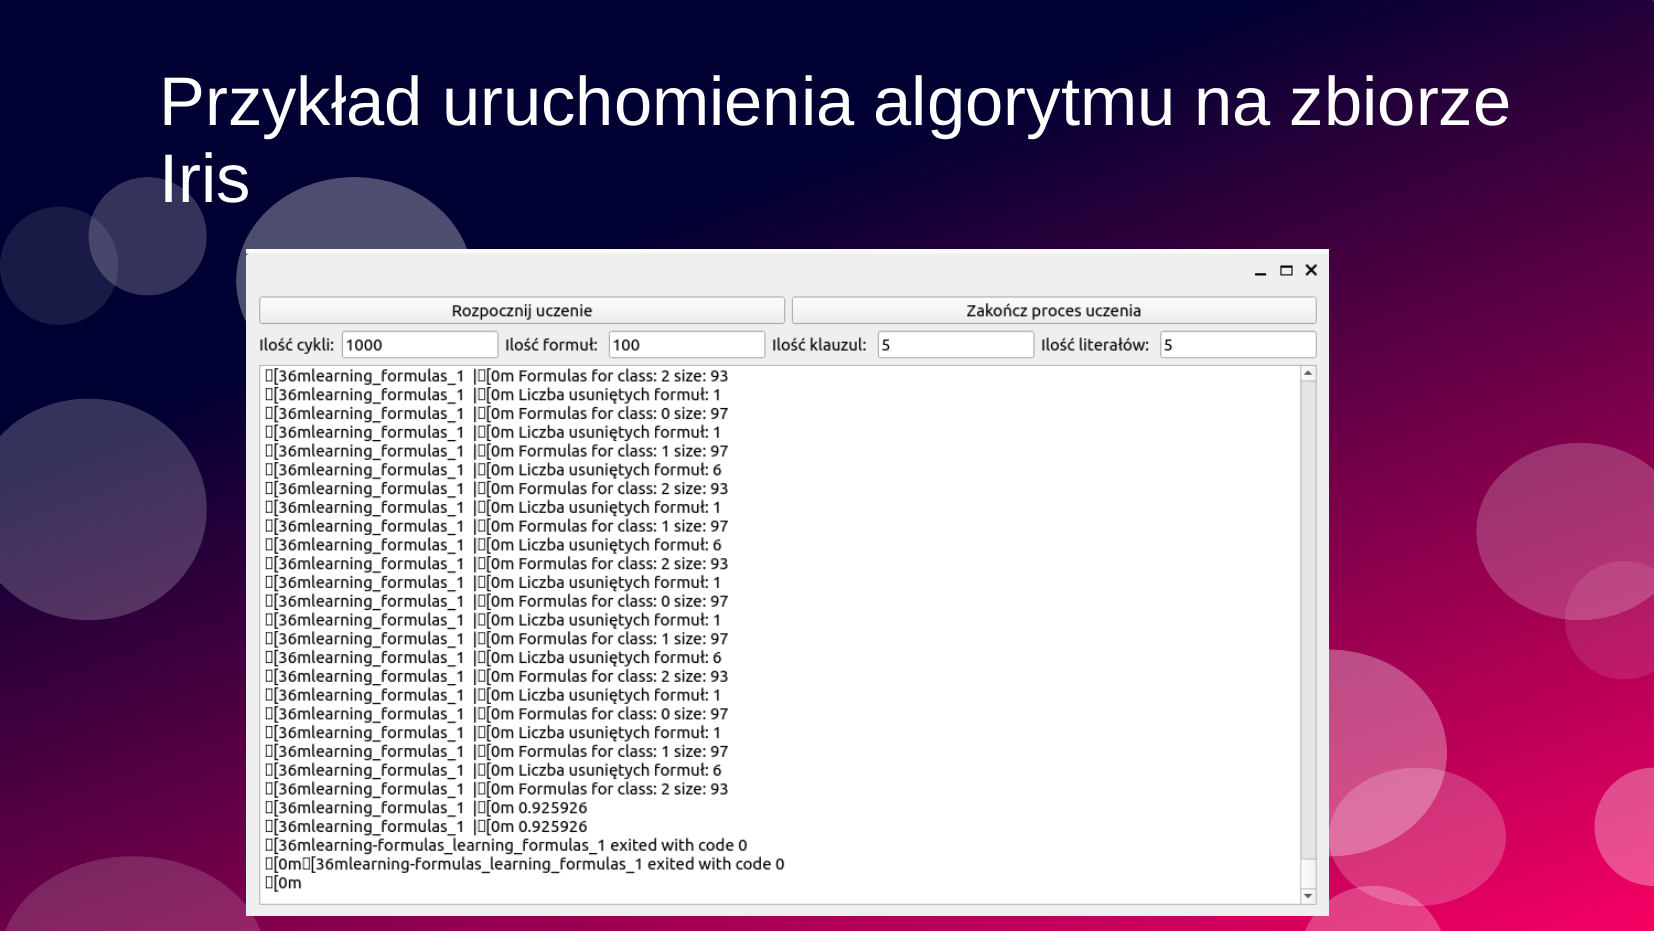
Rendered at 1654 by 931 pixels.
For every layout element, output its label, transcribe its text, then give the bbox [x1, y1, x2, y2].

title Przykład uruchomienia algorytmu na zbiorze Iris [88, 59, 1565, 222]
picture [246, 249, 1329, 916]
